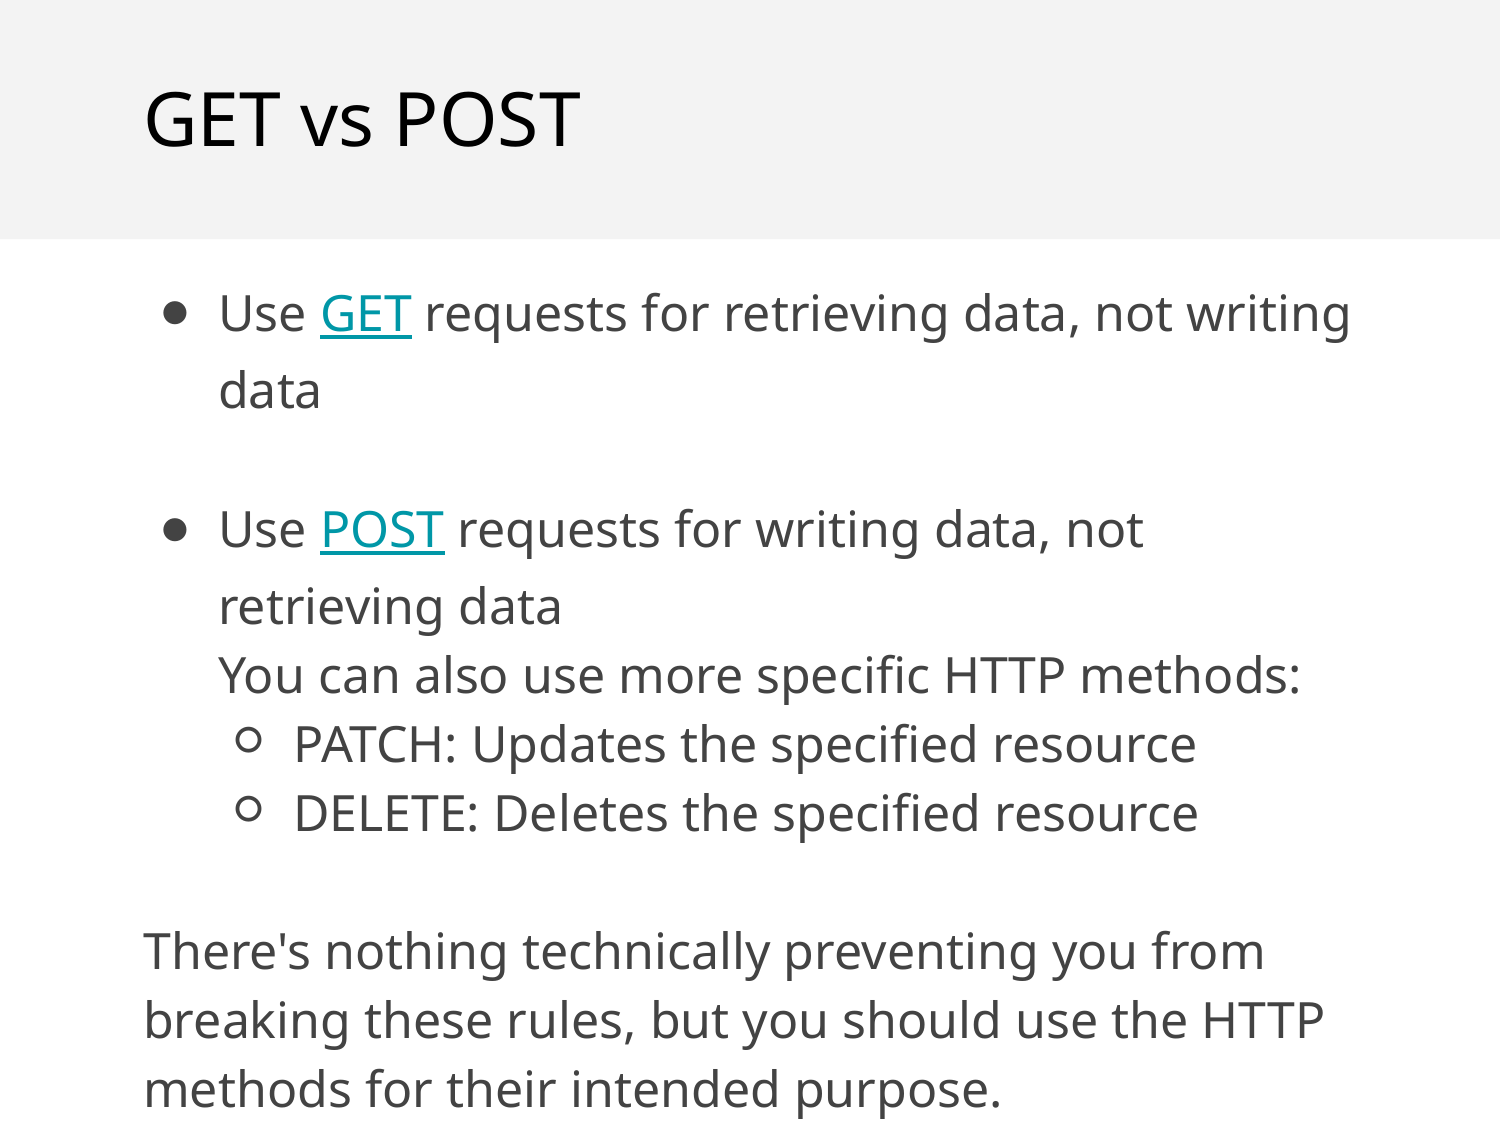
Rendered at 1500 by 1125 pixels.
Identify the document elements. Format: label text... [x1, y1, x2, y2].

list Use GET requests for retrieving data, not writing data Use POST requests for writing data, not retrieving data You can also use more specific HTTP methods: PATCH: Updates the specified resource DELETE: Deletes the specified resource There's nothing technically preventing you from breaking these rules, but you should use the HTTP methods for their intended purpose. [128, 255, 1372, 1004]
title GET vs POST [128, 56, 1372, 183]
